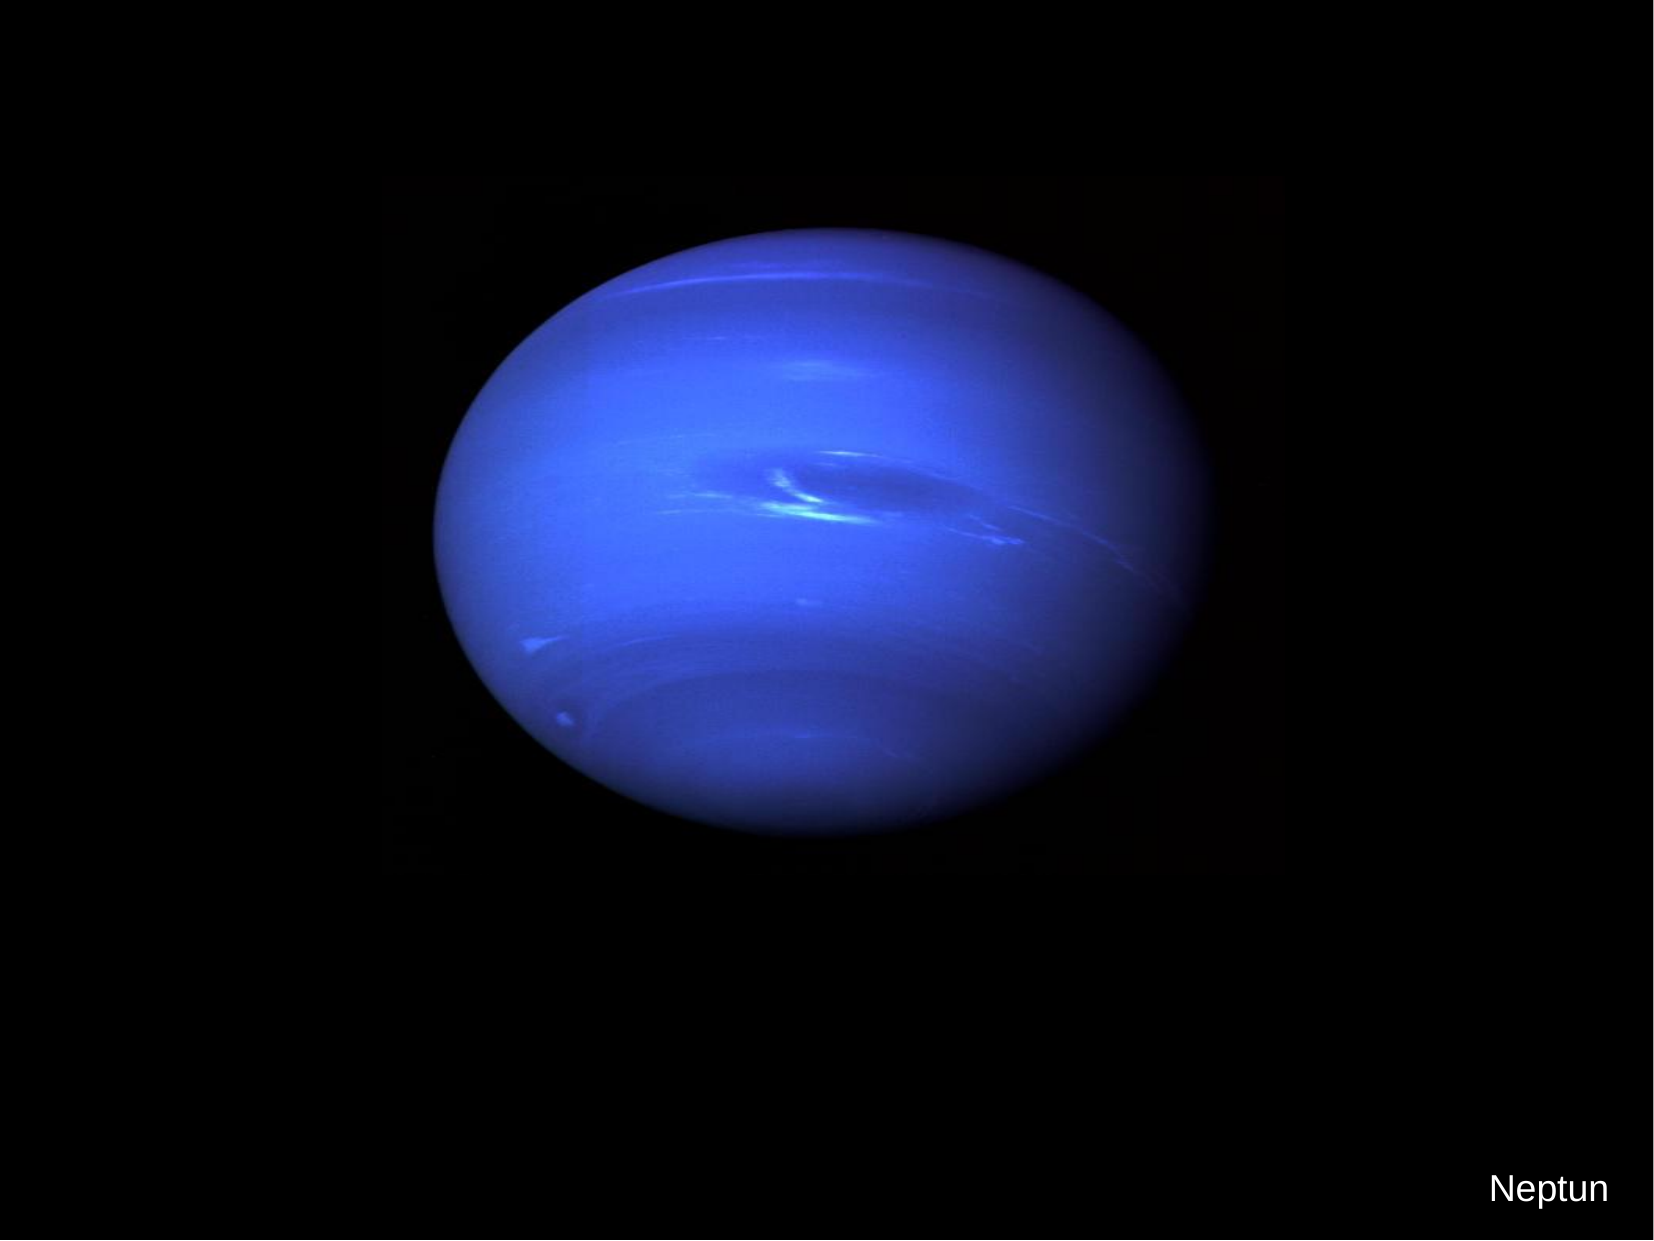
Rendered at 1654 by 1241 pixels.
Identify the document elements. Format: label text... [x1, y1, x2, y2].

text_box Neptun [0, 1163, 1624, 1221]
picture [382, 176, 1285, 876]
